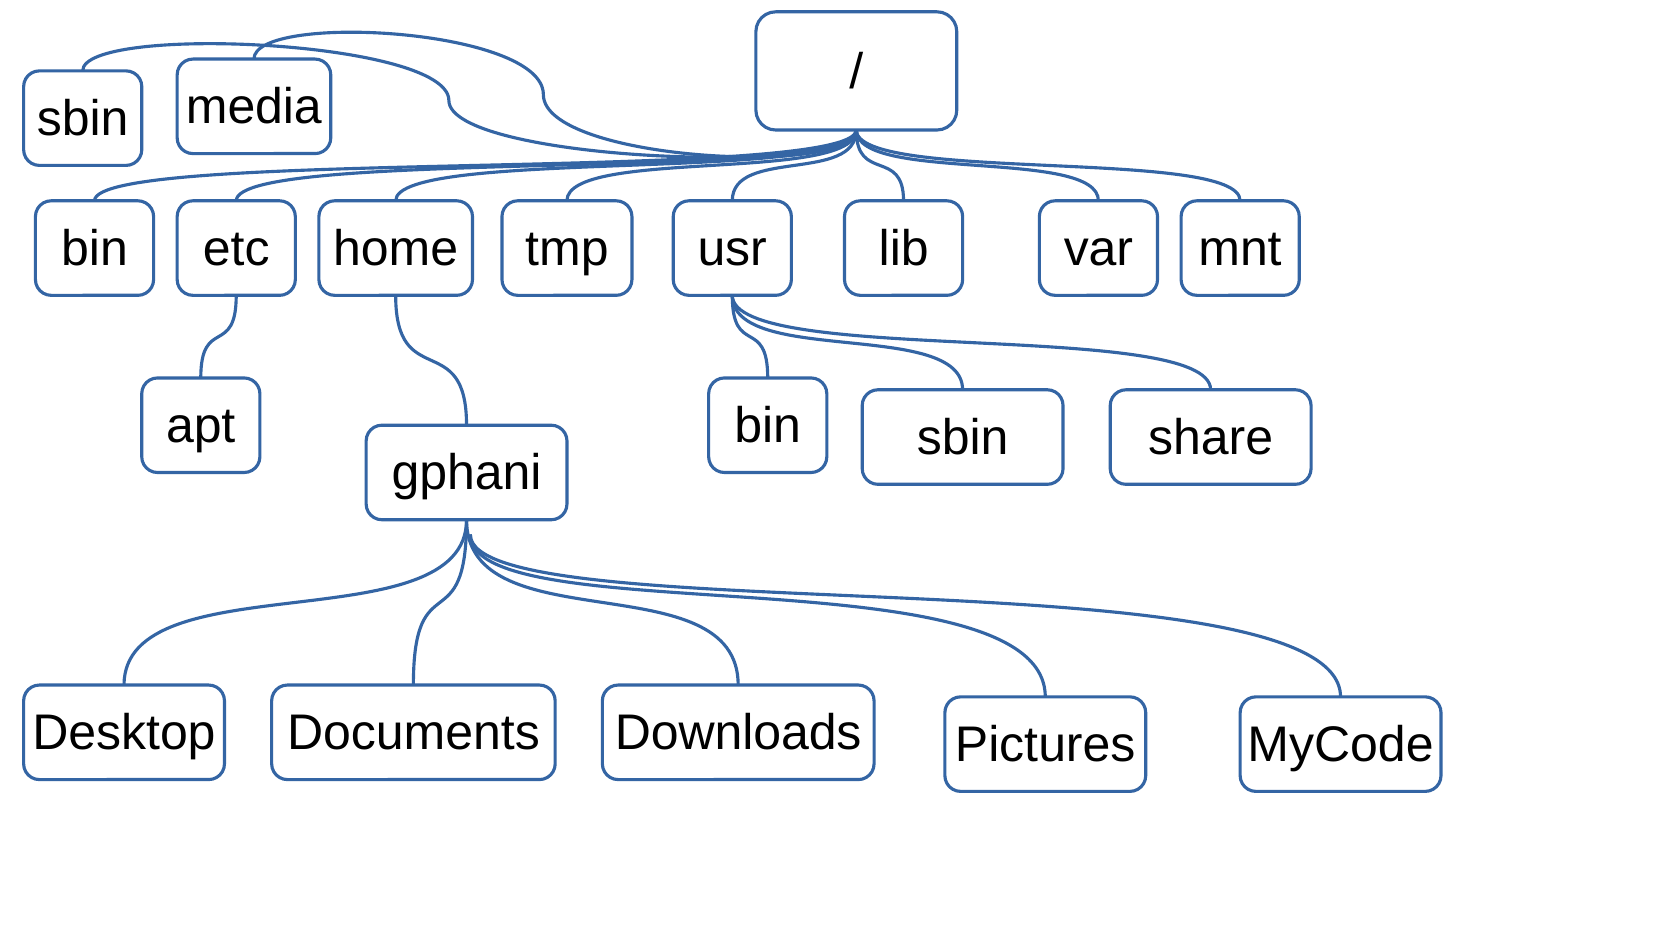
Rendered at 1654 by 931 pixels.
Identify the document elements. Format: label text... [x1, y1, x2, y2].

text_box MyCode [1240, 696, 1442, 792]
text_box bin [708, 377, 827, 473]
text_box sbin [862, 389, 1064, 485]
text_box Downloads [602, 685, 875, 780]
text_box Documents [271, 685, 556, 780]
text_box Pictures [944, 696, 1146, 792]
text_box sbin [23, 70, 142, 166]
text_box mnt [1181, 200, 1300, 296]
text_box Desktop [23, 685, 225, 780]
text_box bin [35, 200, 154, 296]
text_box var [1039, 200, 1158, 296]
text_box tmp [501, 200, 632, 296]
text_box etc [177, 200, 296, 296]
text_box lib [844, 200, 963, 296]
text_box home [318, 200, 473, 296]
text_box media [177, 59, 331, 154]
text_box apt [141, 377, 260, 473]
text_box share [1110, 389, 1312, 485]
text_box usr [673, 200, 792, 296]
text_box gphani [366, 425, 567, 520]
text_box / [755, 11, 957, 130]
